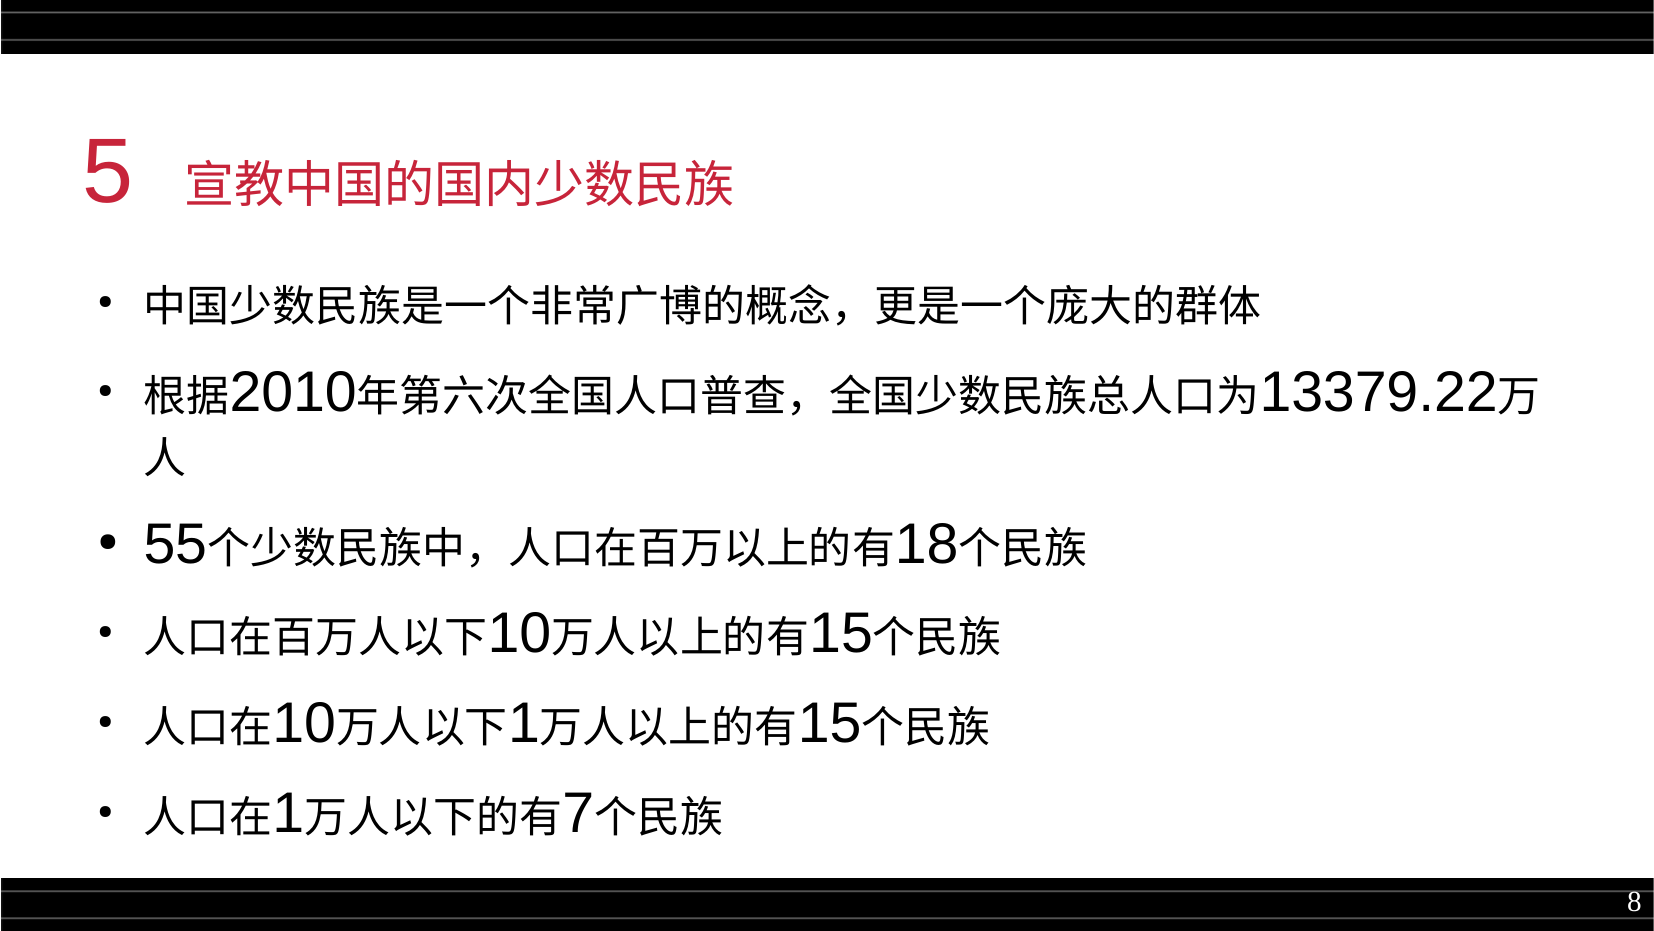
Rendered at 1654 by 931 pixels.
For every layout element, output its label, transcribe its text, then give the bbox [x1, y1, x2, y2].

picture [1, 878, 1654, 931]
picture [1, 0, 1654, 54]
list 中国少数民族是一个非常广博的概念，更是一个庞大的群体 根据2010年第六次全国人口普查，全国少数民族总人口为13379.22万人 55个少数民族中，人口在百万以上的有18个民族 人口在百万人以下10万人以上的有15个民族 人口在10万人以下1万人以上的有15个民族 人口在1万人以下的有7个民族 [82, 271, 1571, 851]
title 5 宣教中国的国内少数民族 [82, 92, 1571, 249]
